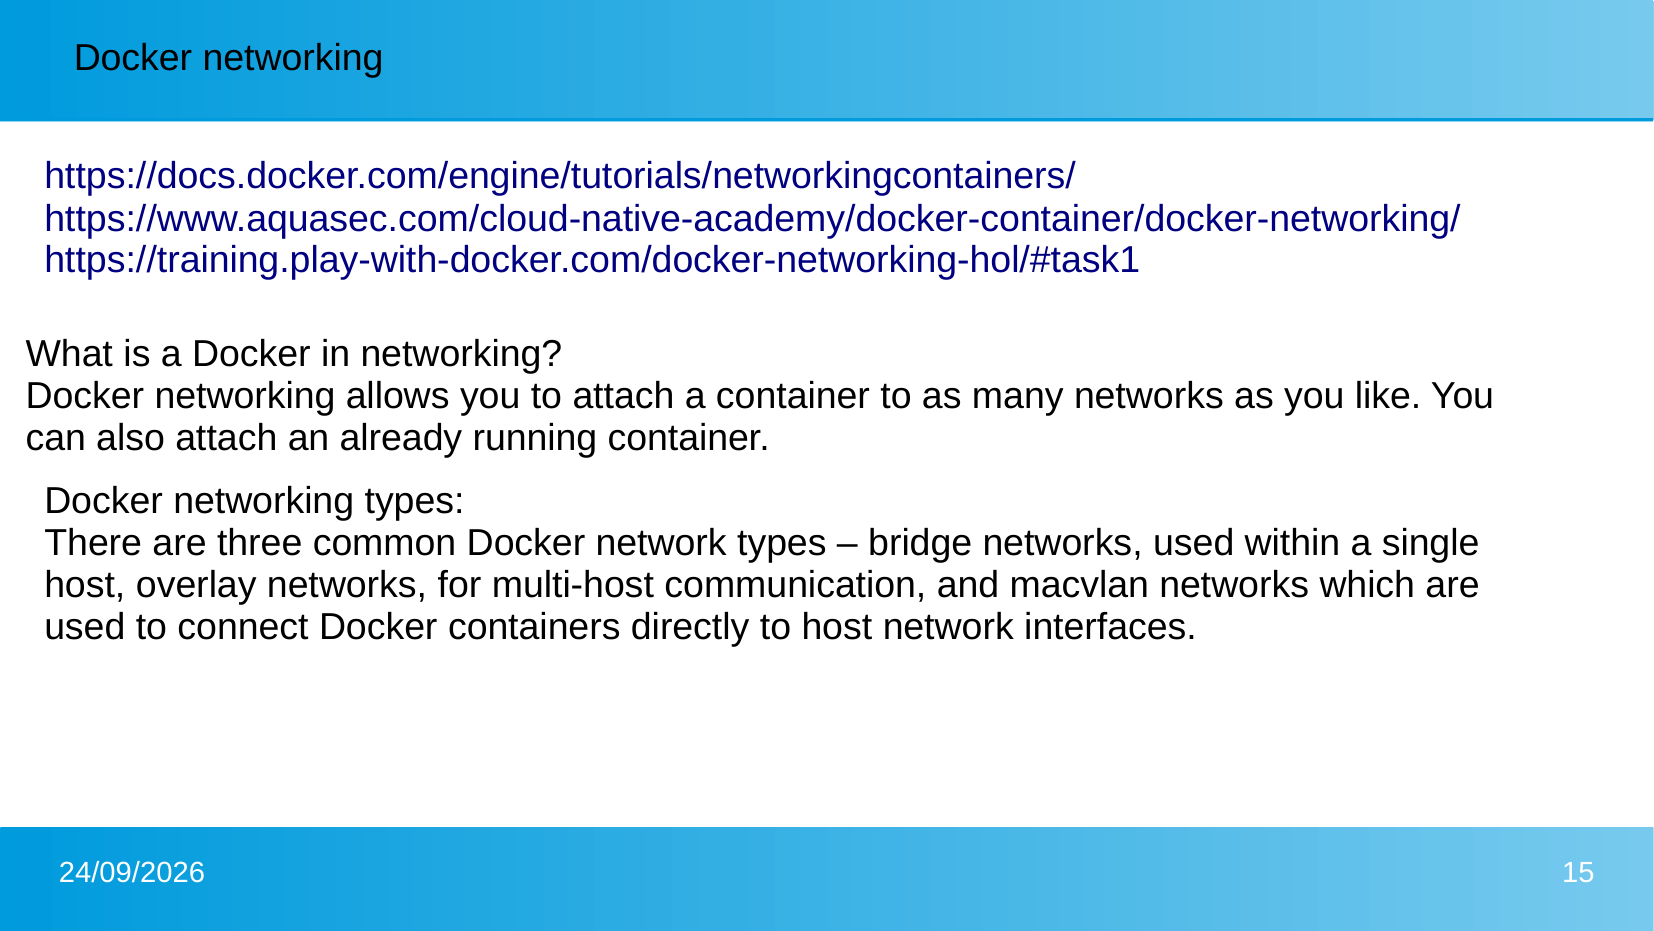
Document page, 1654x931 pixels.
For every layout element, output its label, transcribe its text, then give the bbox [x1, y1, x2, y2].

text_box Docker networking types: There are three common Docker network types – bridge networks, used within a single host, overlay networks, for multi-host communication, and macvlan networks which are used to connect Docker containers directly to host network interfaces. [29, 472, 1536, 656]
text_box Docker networking [59, 29, 1388, 87]
text_box https://docs.docker.com/engine/tutorials/networkingcontainers/ https://www.aquasec.com/cloud-native-academy/docker-container/docker-networking/ https://training.play-with-docker.com/docker-networking-hol/#task1 [29, 147, 1625, 331]
text_box What is a Docker in networking? Docker networking allows you to attach a container to as many networks as you like. You can also attach an already running container. [10, 324, 1547, 466]
